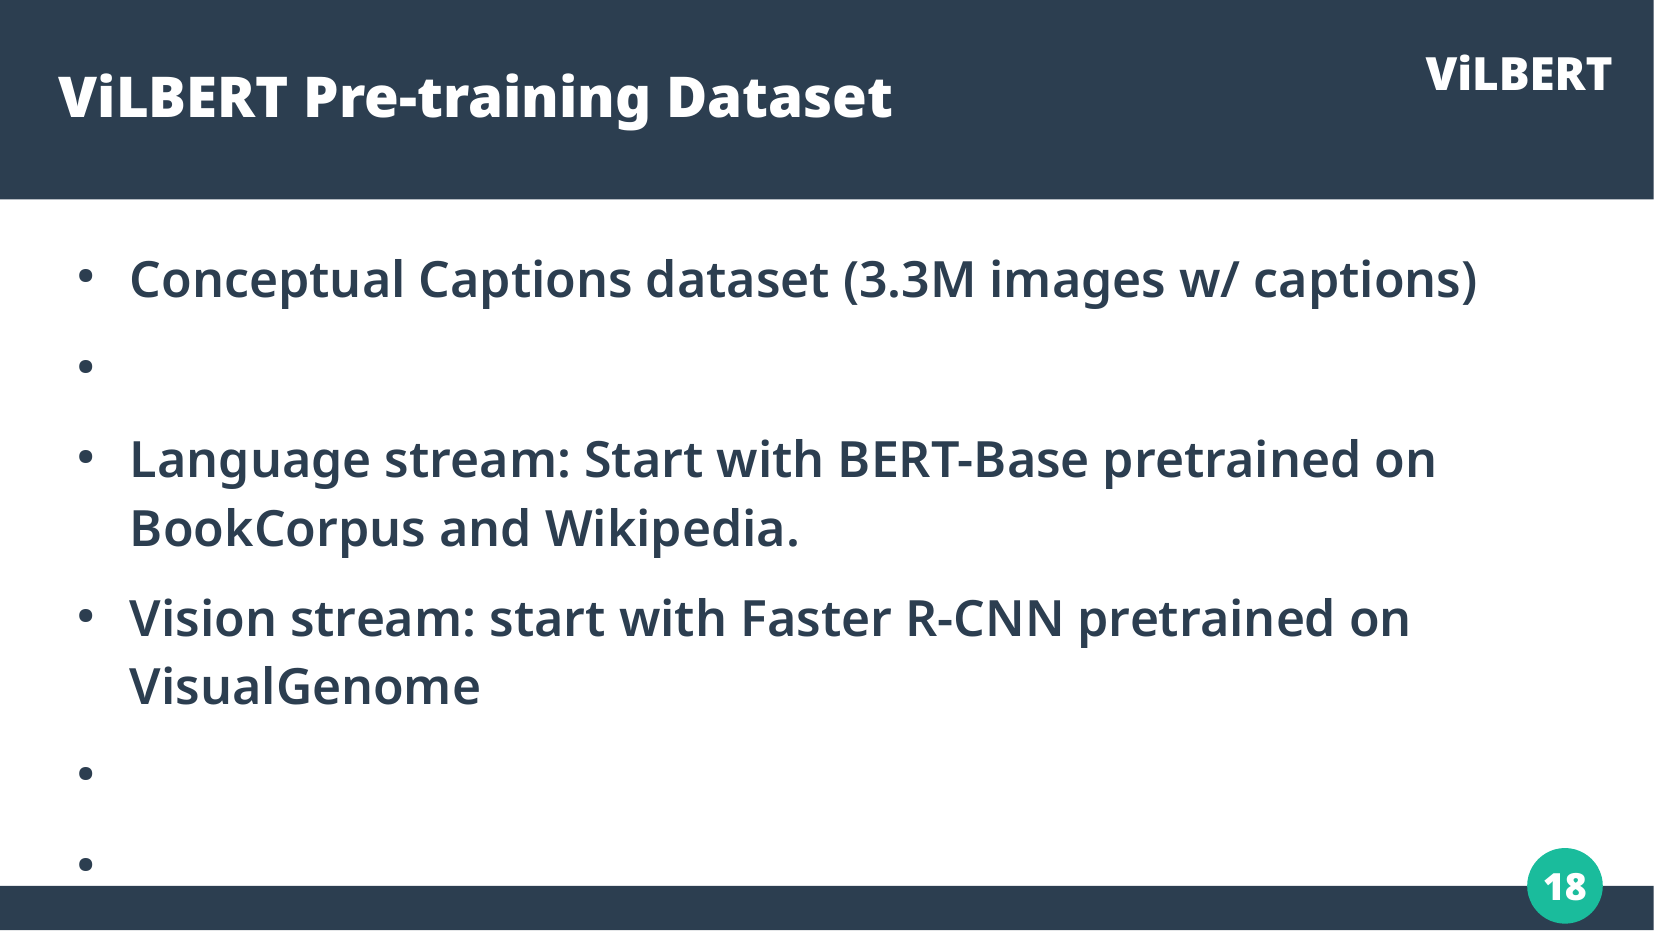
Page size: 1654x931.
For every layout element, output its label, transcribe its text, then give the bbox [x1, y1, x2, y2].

list Conceptual Captions dataset (3.3M images w/ captions) Language stream: Start with BERT-Base pretrained on BookCorpus and Wikipedia. Vision stream: start with Faster R-CNN pretrained on VisualGenome [59, 243, 1595, 864]
title ViLBERT [975, 0, 1613, 151]
title ViLBERT Pre-training Dataset [59, 37, 1595, 155]
